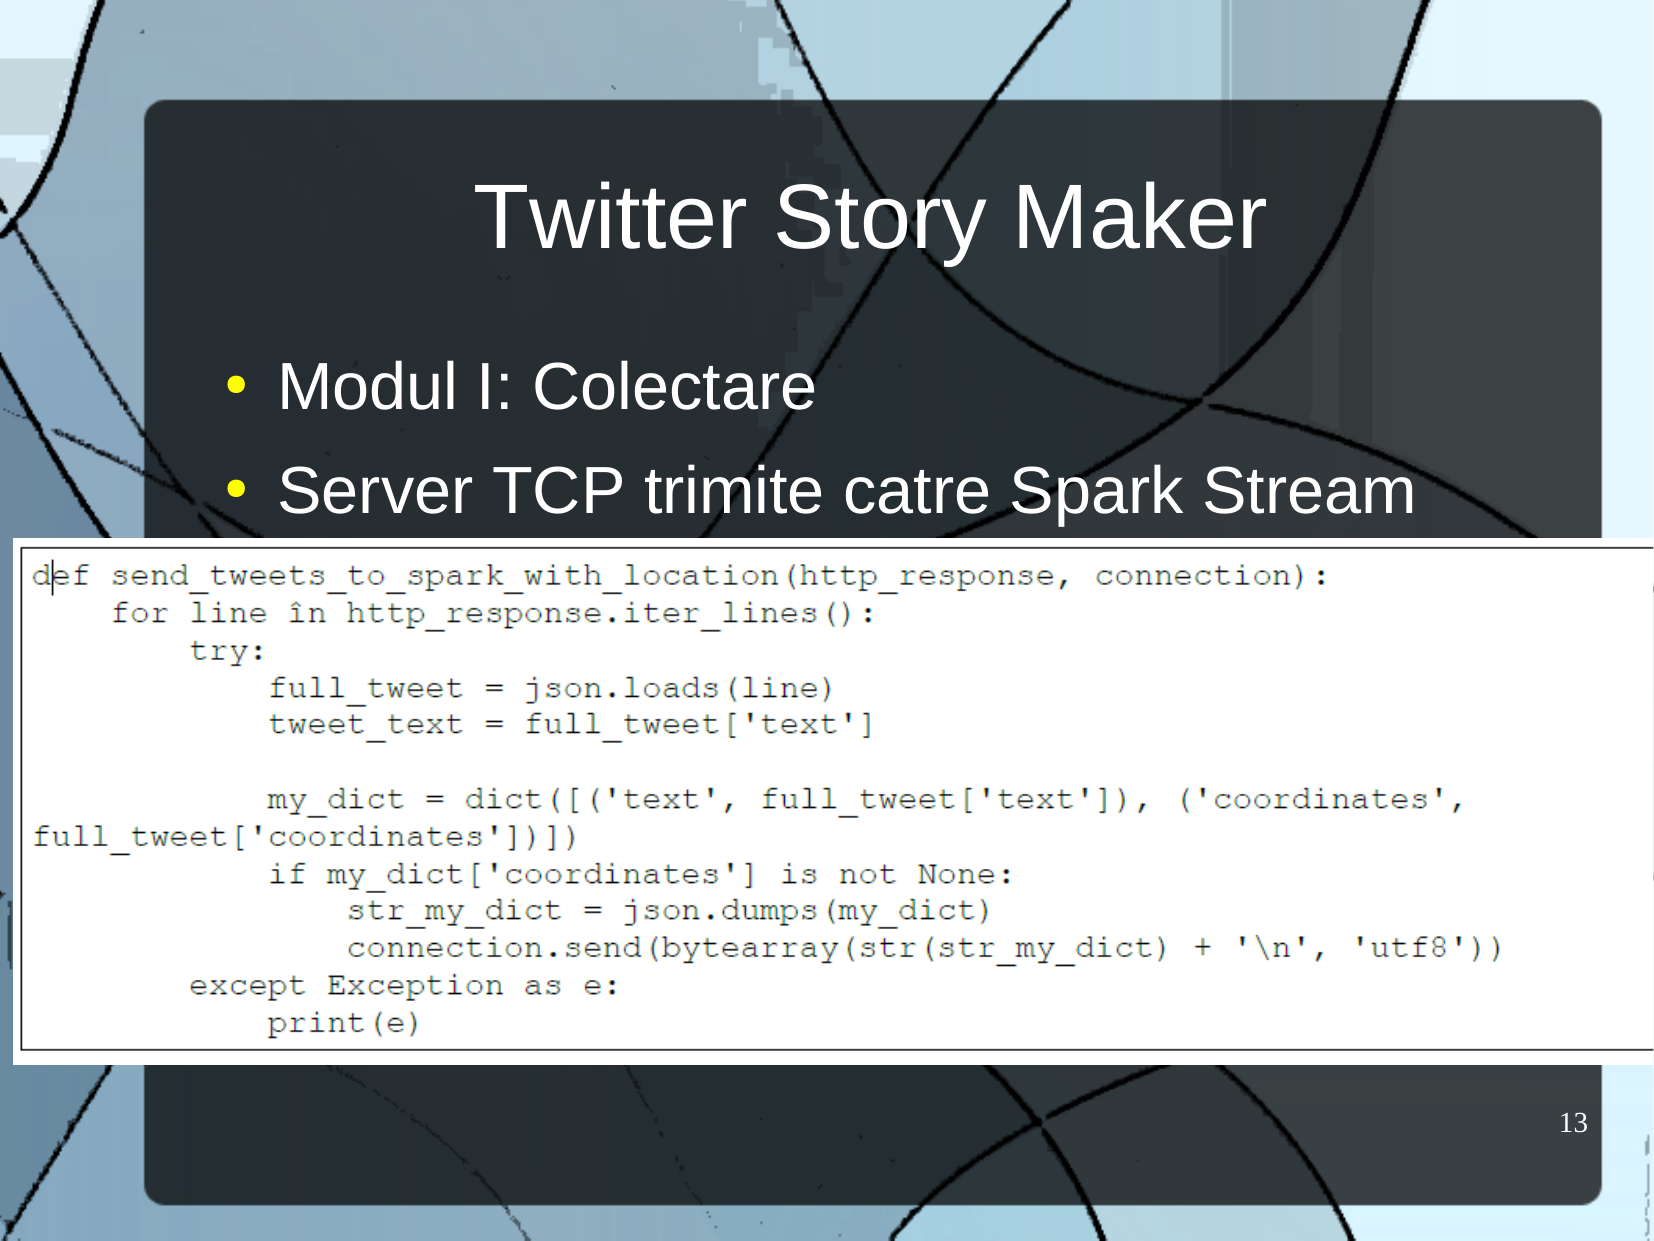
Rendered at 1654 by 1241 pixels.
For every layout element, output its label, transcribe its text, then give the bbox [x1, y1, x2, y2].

title Twitter Story Maker [159, 108, 1583, 325]
list Modul I: Colectare Server TCP trimite catre Spark Stream [206, 349, 1571, 538]
picture [0, 0, 1654, 1241]
